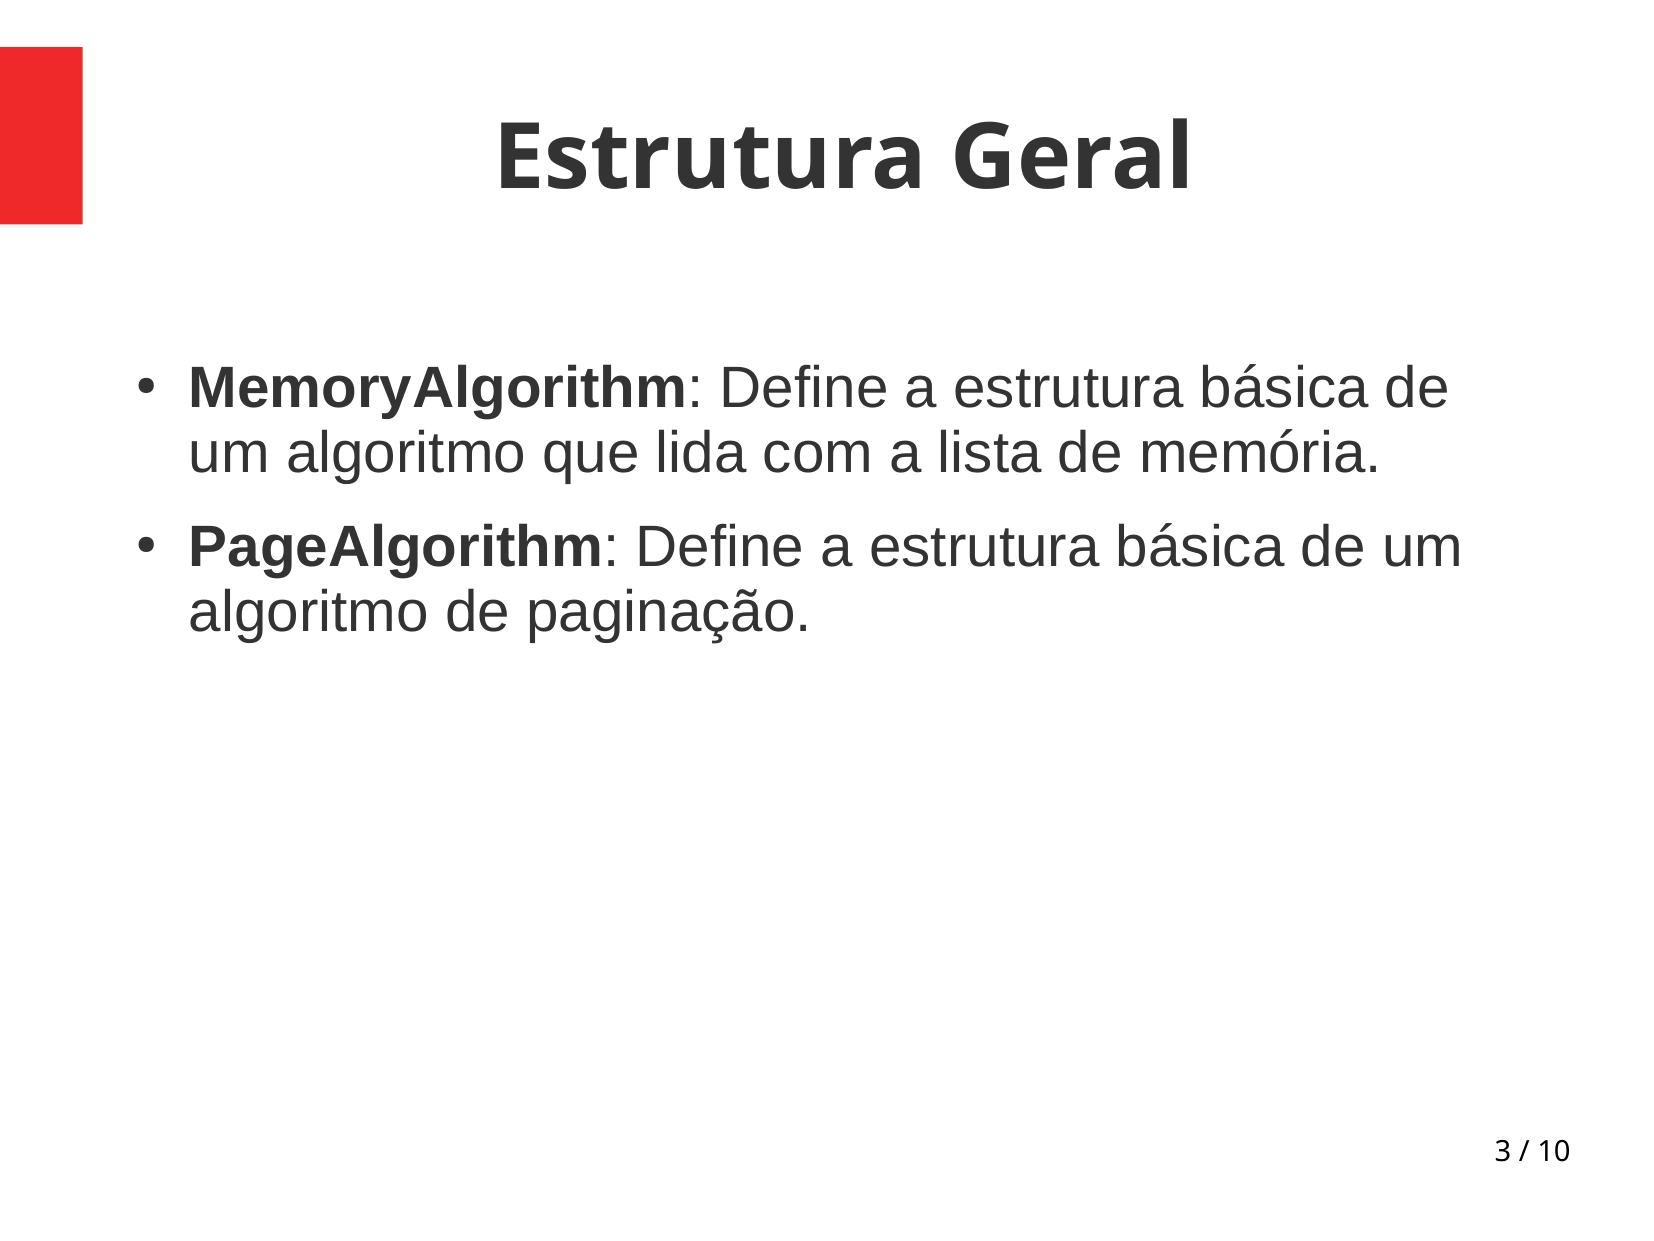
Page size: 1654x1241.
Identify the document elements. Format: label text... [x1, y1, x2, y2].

title Estrutura Geral [118, 49, 1571, 257]
list MemoryAlgorithm: Define a estrutura básica de um algoritmo que lida com a lista de memória. PageAlgorithm: Define a estrutura básica de um algoritmo de paginação. [118, 354, 1536, 1074]
